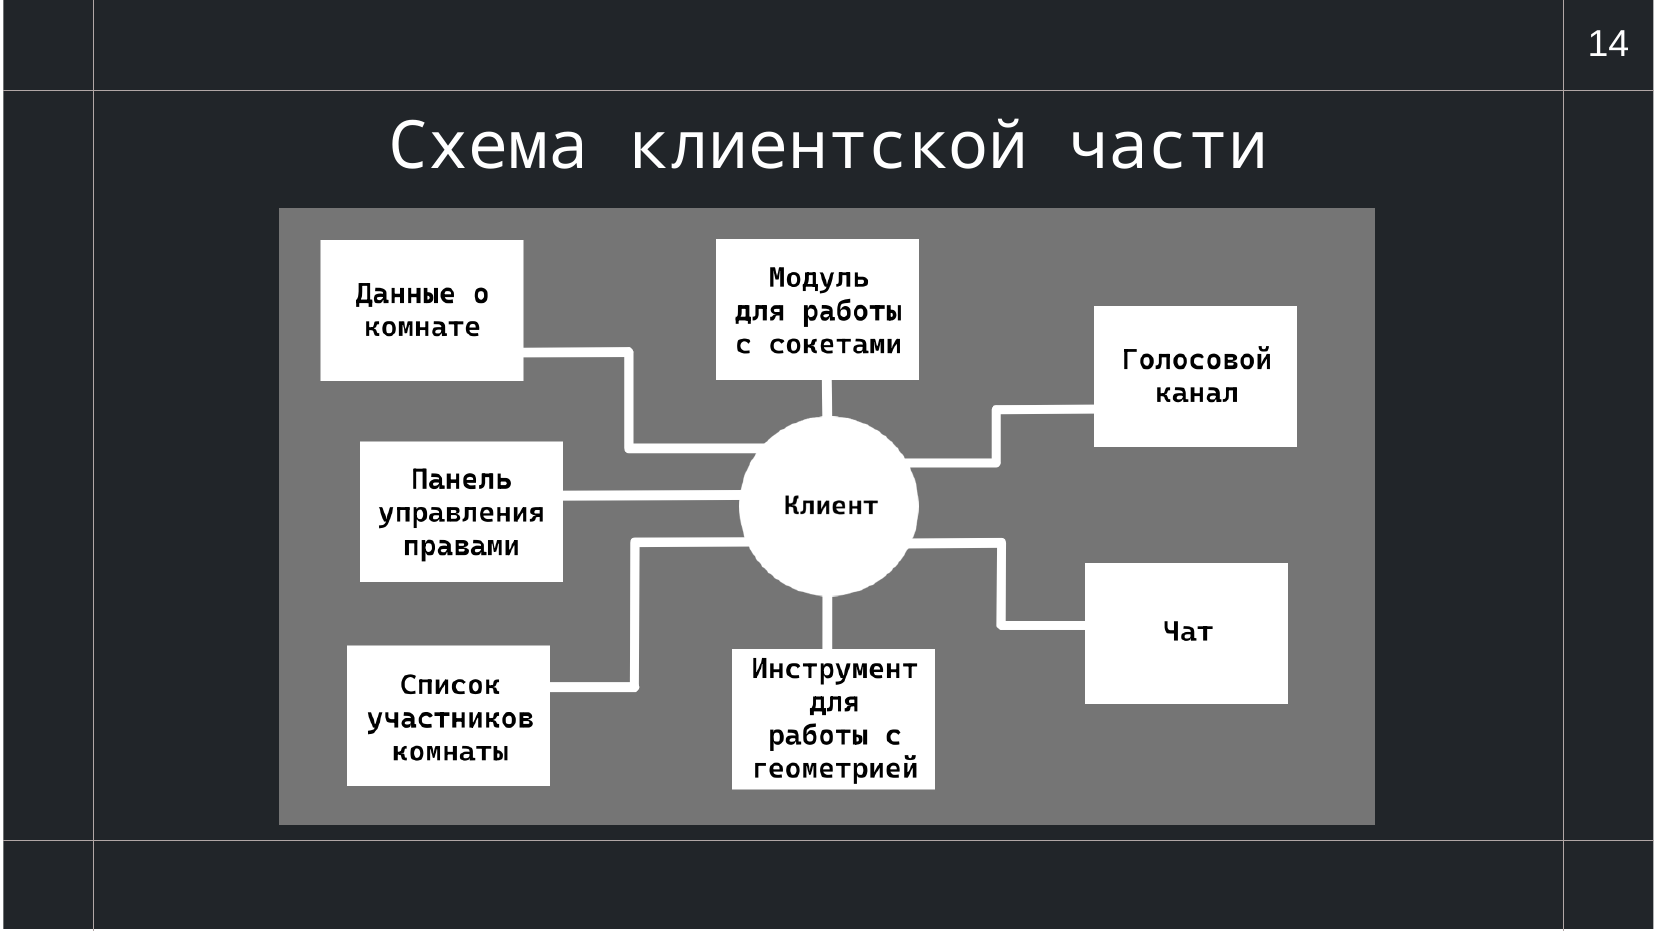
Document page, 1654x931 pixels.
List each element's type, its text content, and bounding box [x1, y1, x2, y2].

picture [279, 208, 1375, 826]
text_box Схема клиентской части [93, 90, 1564, 183]
text_box <номер> [1517, 15, 1654, 86]
